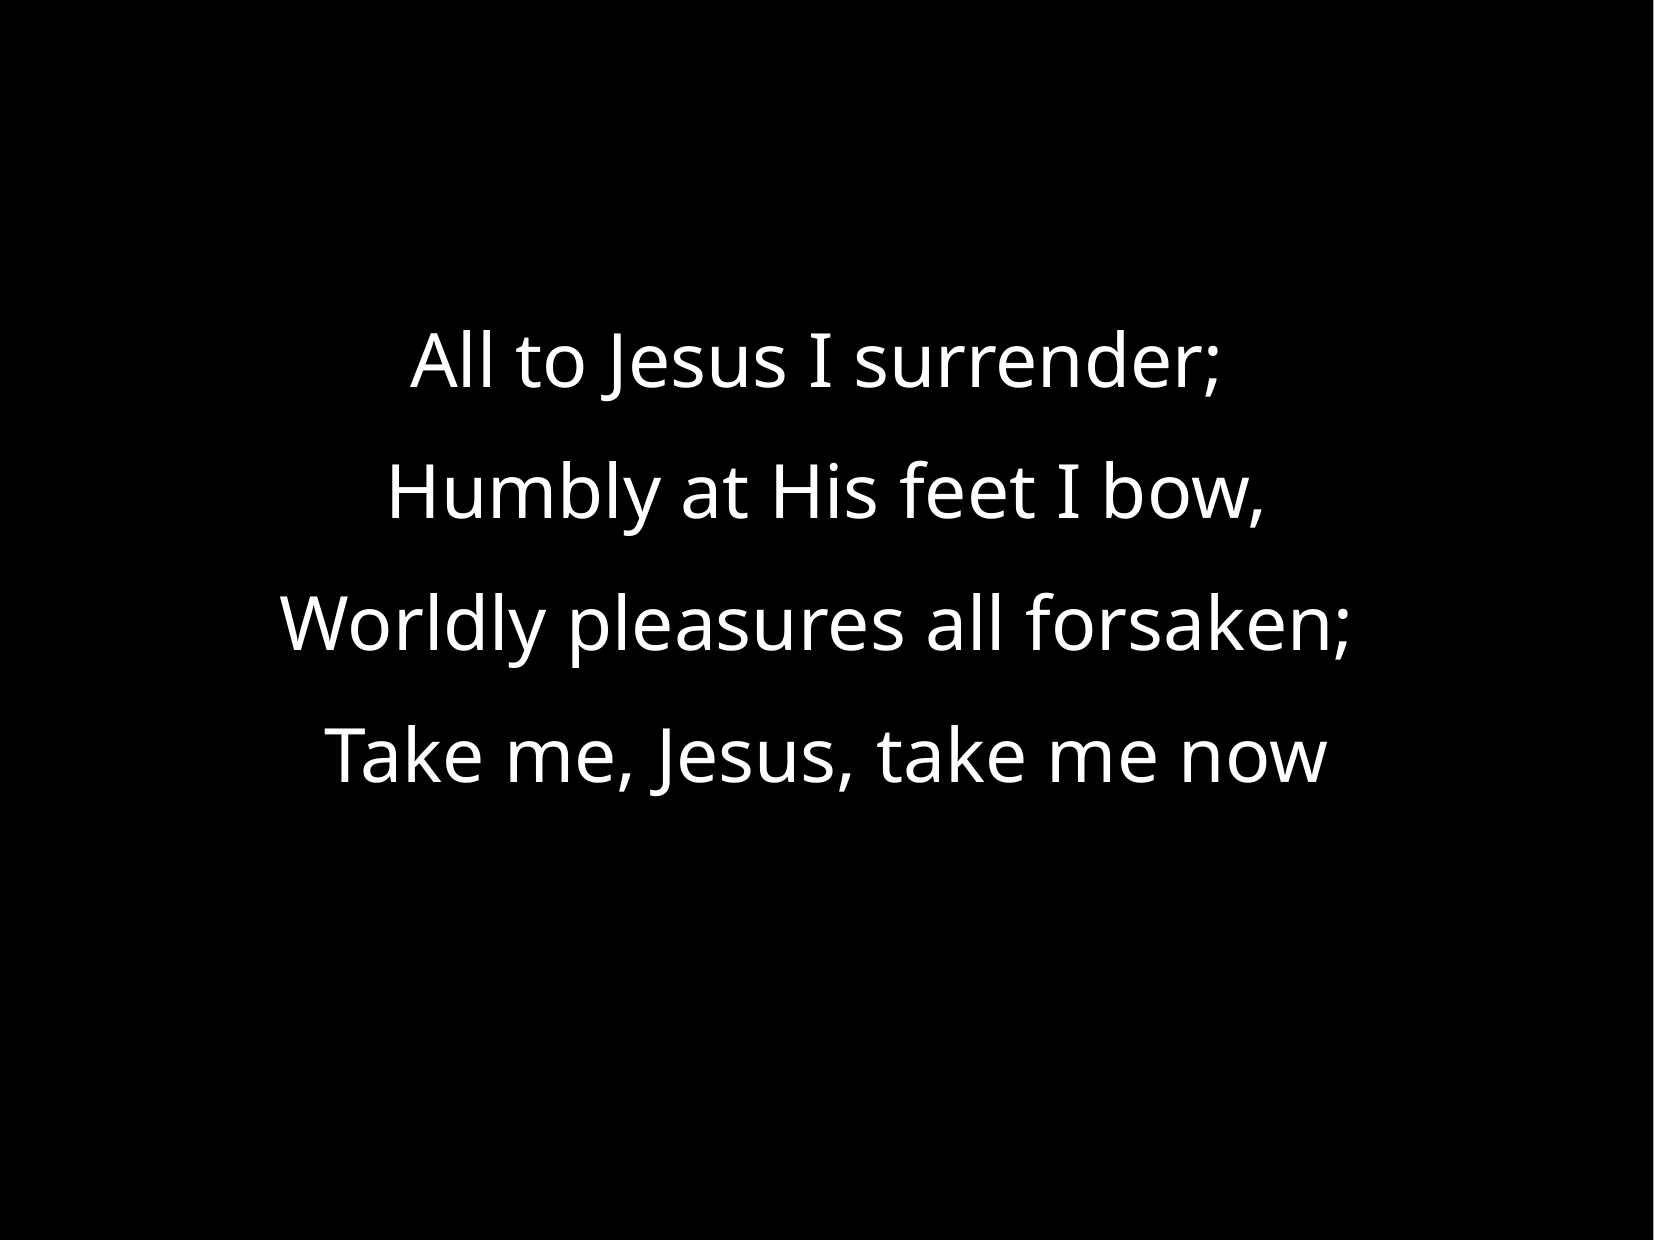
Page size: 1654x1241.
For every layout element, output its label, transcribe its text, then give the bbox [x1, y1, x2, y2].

list All to Jesus I surrender; Humbly at His feet I bow, Worldly pleasures all forsaken; Take me, Jesus, take me now [0, 307, 1654, 1229]
